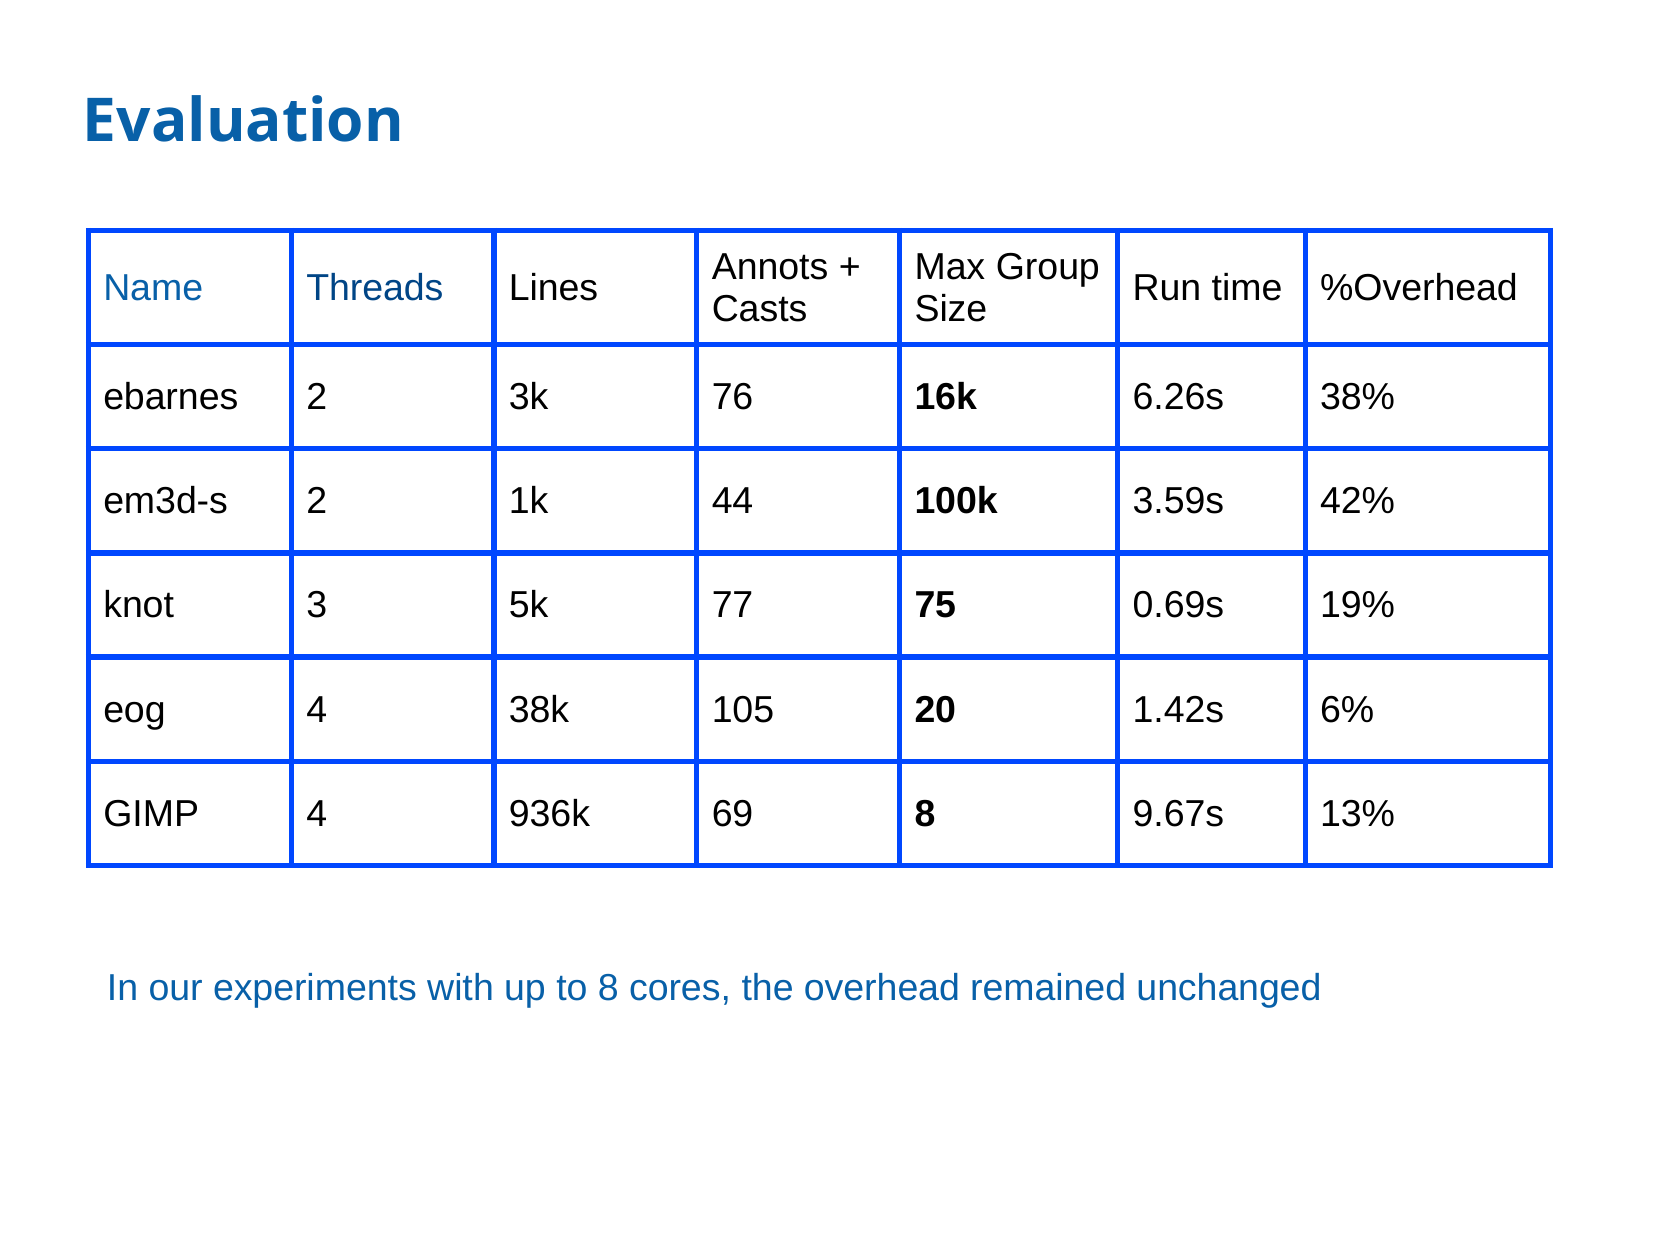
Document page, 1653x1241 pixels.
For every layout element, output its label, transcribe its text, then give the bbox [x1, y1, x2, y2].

table_cell GIMP [91, 764, 289, 863]
text_box In our experiments with up to 8 cores, the overhead remained unchanged [92, 959, 1513, 1017]
table_cell 100k [902, 451, 1115, 550]
table_cell 69 [699, 764, 897, 863]
title Evaluation [82, 56, 1571, 181]
table_cell 3 [294, 556, 491, 654]
table_cell 3.59s [1120, 451, 1303, 550]
table_cell 13% [1308, 764, 1548, 863]
table_cell 6.26s [1120, 347, 1303, 446]
table_cell em3d-s [91, 451, 289, 550]
table_header %Overhead [1308, 233, 1548, 342]
table_cell 5k [497, 556, 694, 654]
table_header Max Group Size [902, 233, 1115, 342]
table_cell 936k [497, 764, 694, 863]
table_cell 77 [699, 556, 897, 654]
table_header Name [91, 233, 289, 342]
table_cell 1.42s [1120, 660, 1303, 759]
table_cell 20 [902, 660, 1115, 759]
table_cell 44 [699, 451, 897, 550]
table_cell 3k [497, 347, 694, 446]
table_cell 6% [1308, 660, 1548, 759]
table_cell eog [91, 660, 289, 759]
table_cell 19% [1308, 556, 1548, 654]
table_cell 4 [294, 764, 491, 863]
table_cell knot [91, 556, 289, 654]
table_cell ebarnes [91, 347, 289, 446]
table_cell 4 [294, 660, 491, 759]
table_cell 42% [1308, 451, 1548, 550]
table_header Run time [1120, 233, 1303, 342]
table_cell 1k [497, 451, 694, 550]
table_header Lines [497, 233, 694, 342]
table_cell 38% [1308, 347, 1548, 446]
table_header Annots + Casts [699, 233, 897, 342]
table_cell 0.69s [1120, 556, 1303, 654]
table_header Threads [294, 233, 491, 342]
table_cell 105 [699, 660, 897, 759]
table_cell 8 [902, 764, 1115, 863]
table_cell 2 [294, 347, 491, 446]
table_cell 9.67s [1120, 764, 1303, 863]
table_cell 38k [497, 660, 694, 759]
table_cell 76 [699, 347, 897, 446]
table_cell 75 [902, 556, 1115, 654]
table_cell 16k [902, 347, 1115, 446]
table_cell 2 [294, 451, 491, 550]
